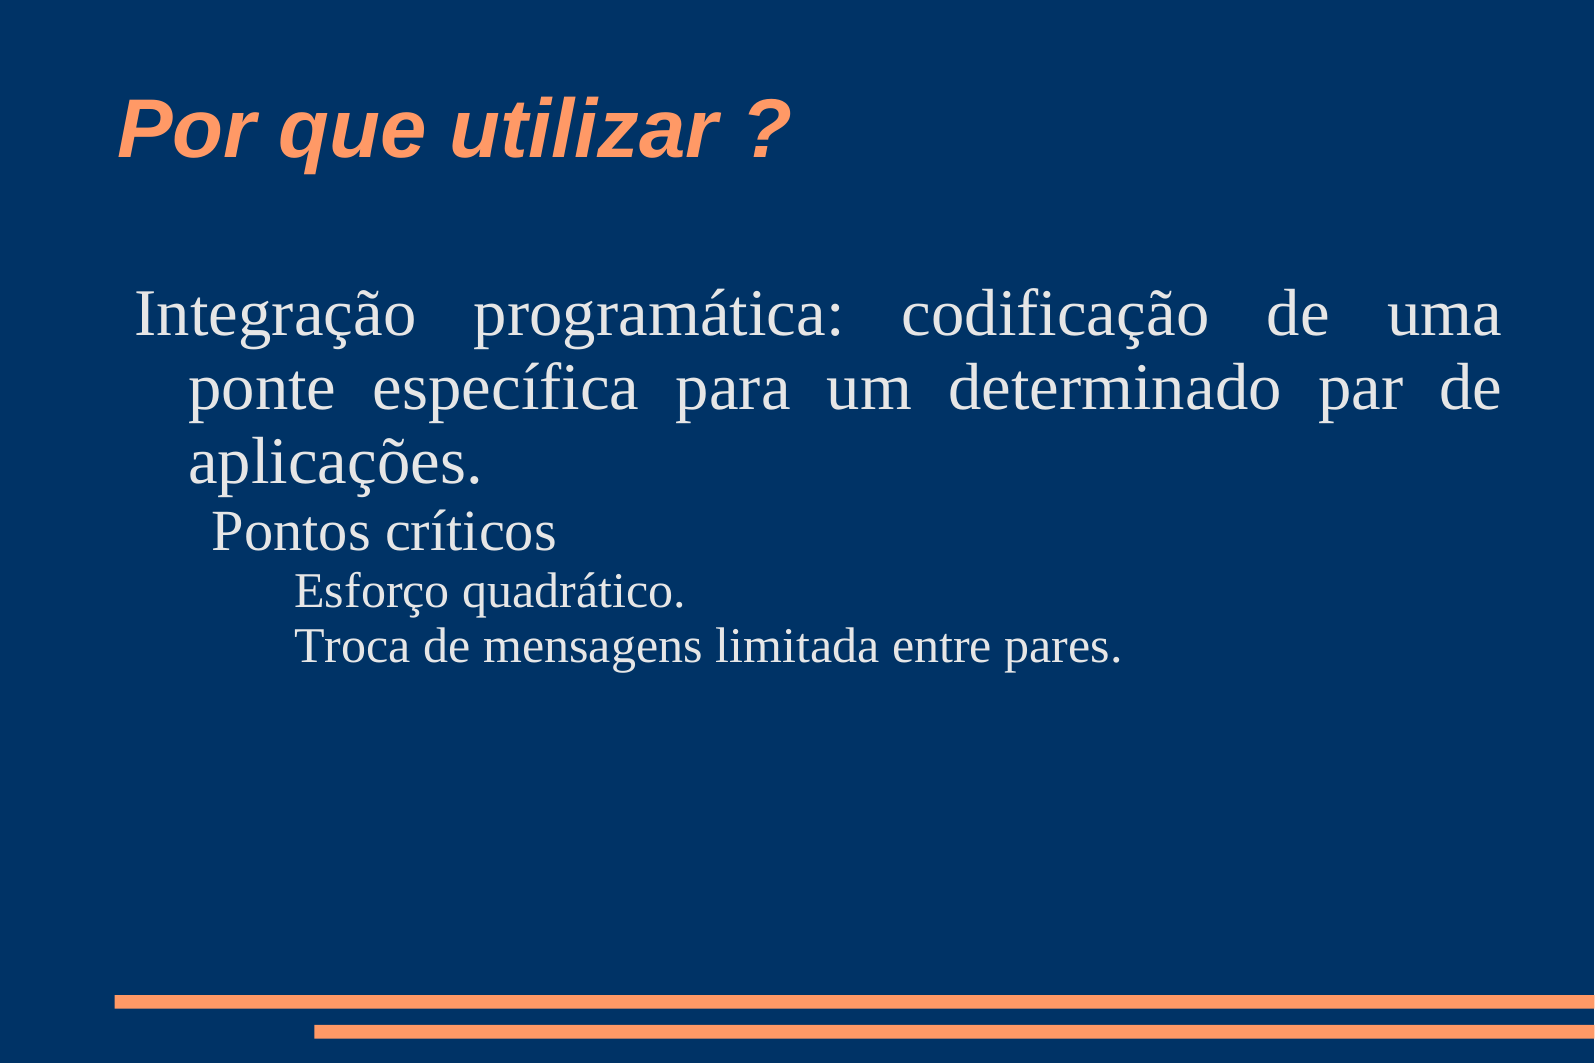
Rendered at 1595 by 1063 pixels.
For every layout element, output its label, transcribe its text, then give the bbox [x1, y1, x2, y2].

list Integração programática: codificação de uma ponte específica para um determinado par de aplicações. Pontos críticos Esforço quadrático. Troca de mensagens limitada entre pares. [117, 276, 1505, 971]
title Por que utilizar ? [117, 39, 1479, 218]
